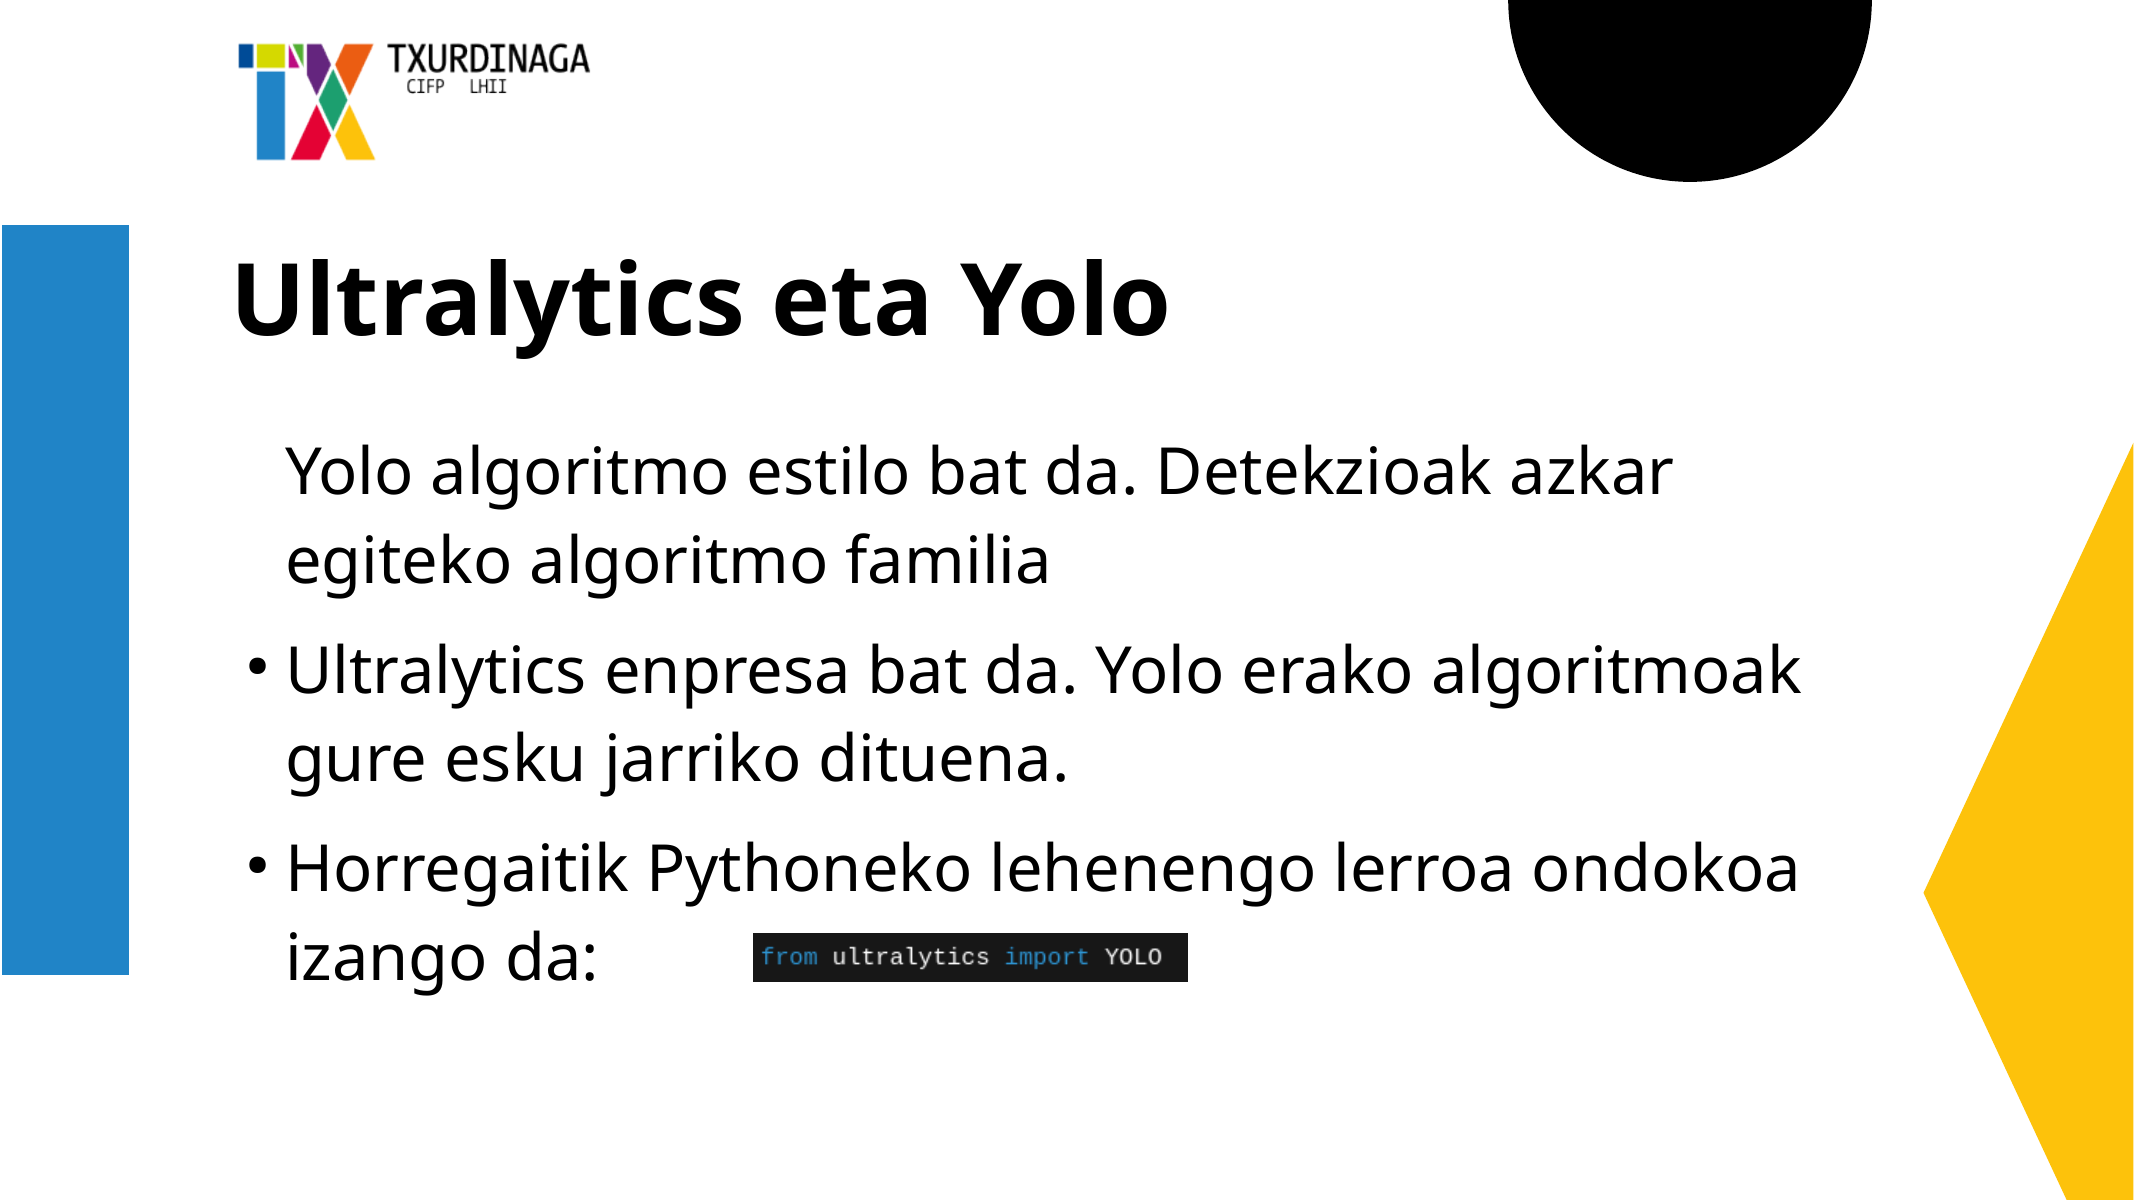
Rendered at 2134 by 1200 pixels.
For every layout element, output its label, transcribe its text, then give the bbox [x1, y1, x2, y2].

picture [230, 36, 599, 168]
title Ultralytics eta Yolo [230, 192, 1869, 400]
list Yolo algoritmo estilo bat da. Detekzioak azkar egiteko algoritmo familia Ultralytics enpresa bat da. Yolo erako algoritmoak gure esku jarriko dituena. Horregaitik Pythoneko lehenengo lerroa ondokoa izango da: [233, 425, 1872, 1005]
picture [753, 933, 1188, 982]
